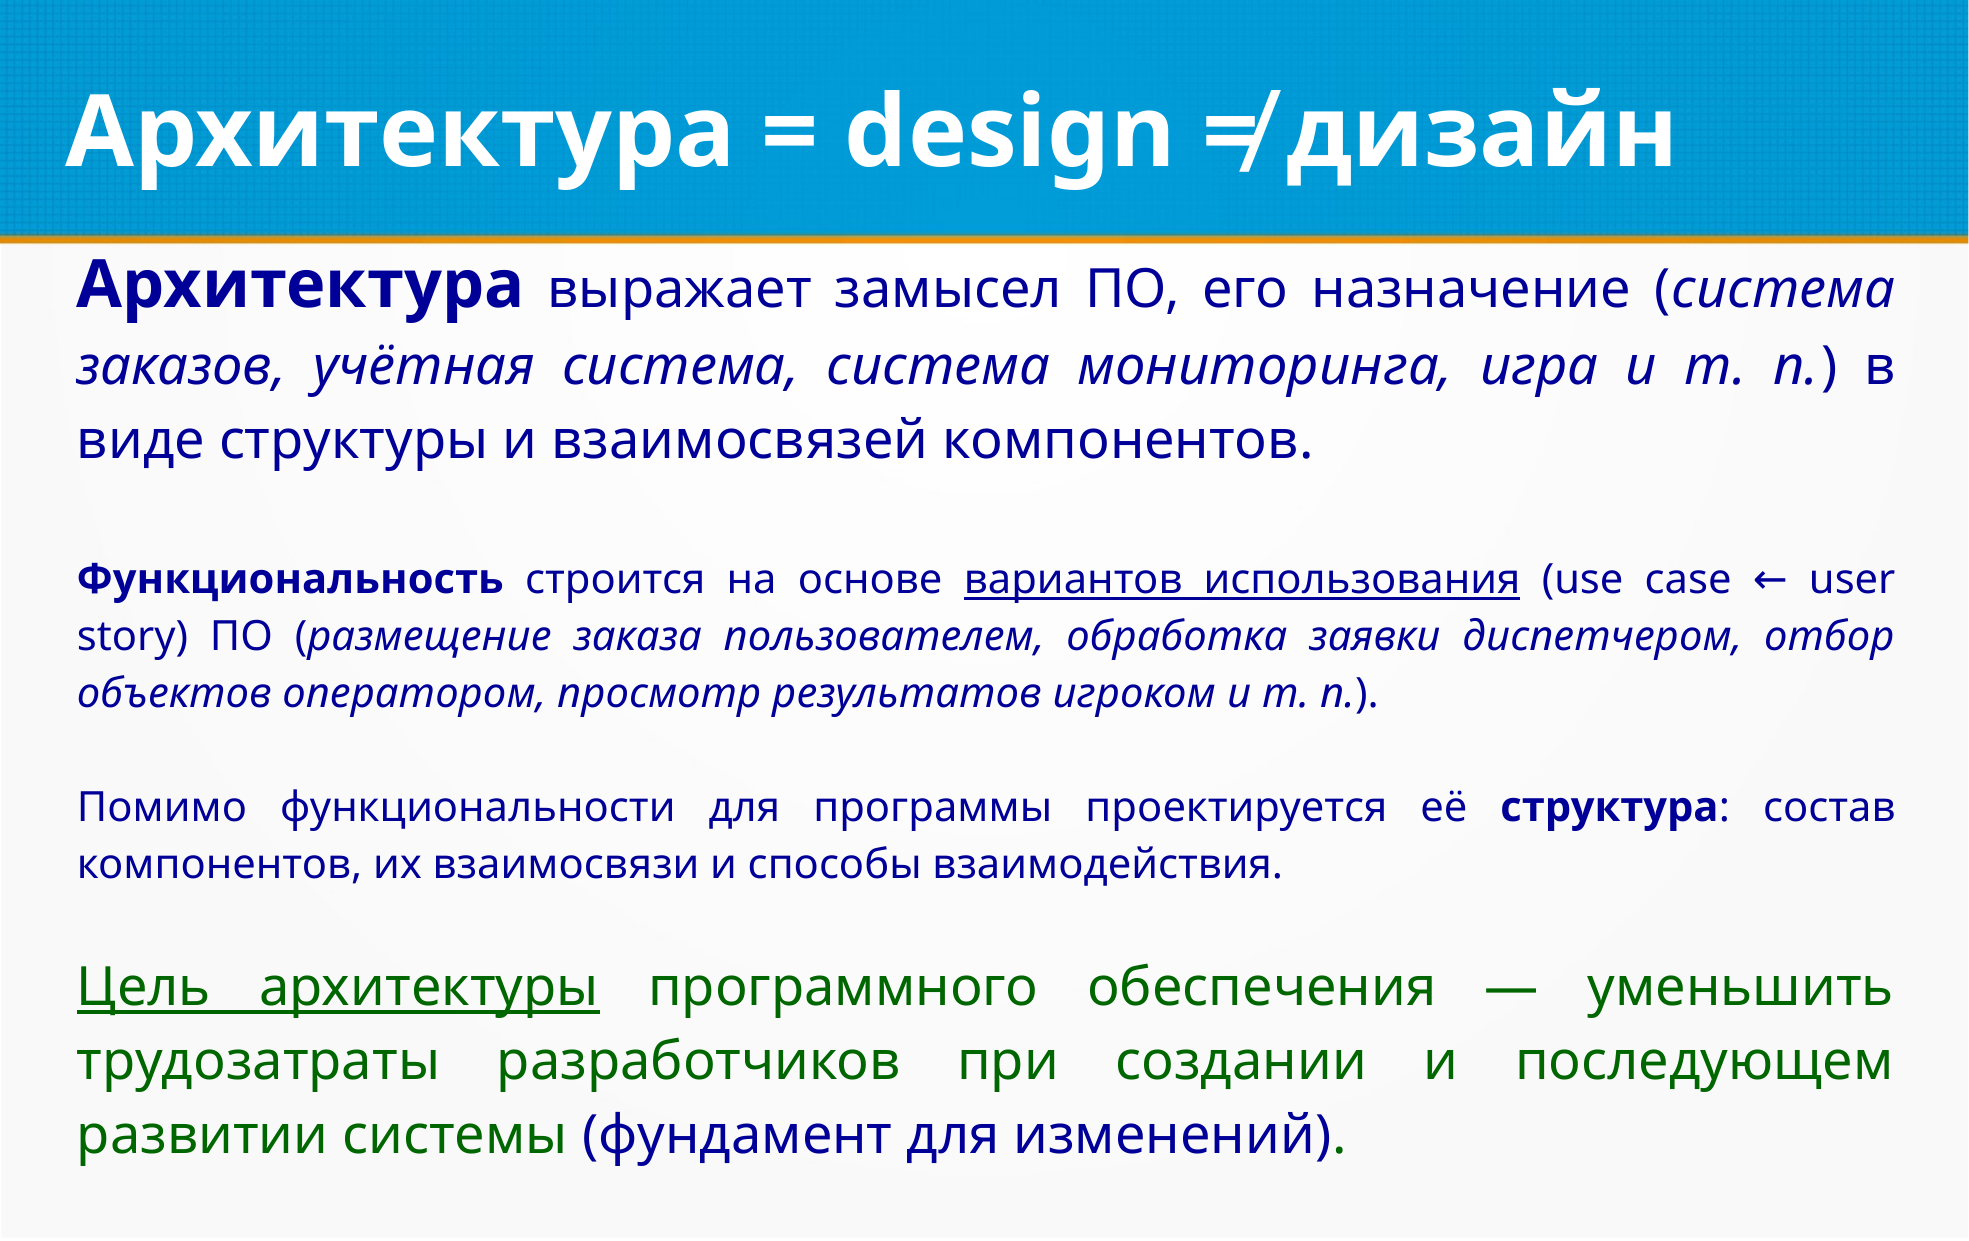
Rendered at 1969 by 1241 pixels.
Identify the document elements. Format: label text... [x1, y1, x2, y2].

picture [0, 233, 1969, 1241]
text_box Архитектура = design ≠ дизайн [59, 55, 1902, 200]
text_box Архитектура выражает замысел ПО, его назначение (система заказов, учётная система, система мониторинга, игра и т. п.) в виде структуры и взаимосвязей компонентов. Функциональность строится на основе вариантов использования (use case ← user story) ПО (размещение заказа пользователем, обработка заявки диспетчером, отбор объектов оператором, просмотр результатов игроком и т. п.). Помимо функциональности для программы проектируется её структура: состав компонентов, их взаимосвязи и способы взаимодействия. Цель архитектуры программного обеспечения — уменьшить трудозатраты разработчиков при создании и последующем развитии системы (фундамент для изменений). [70, 245, 1902, 1160]
